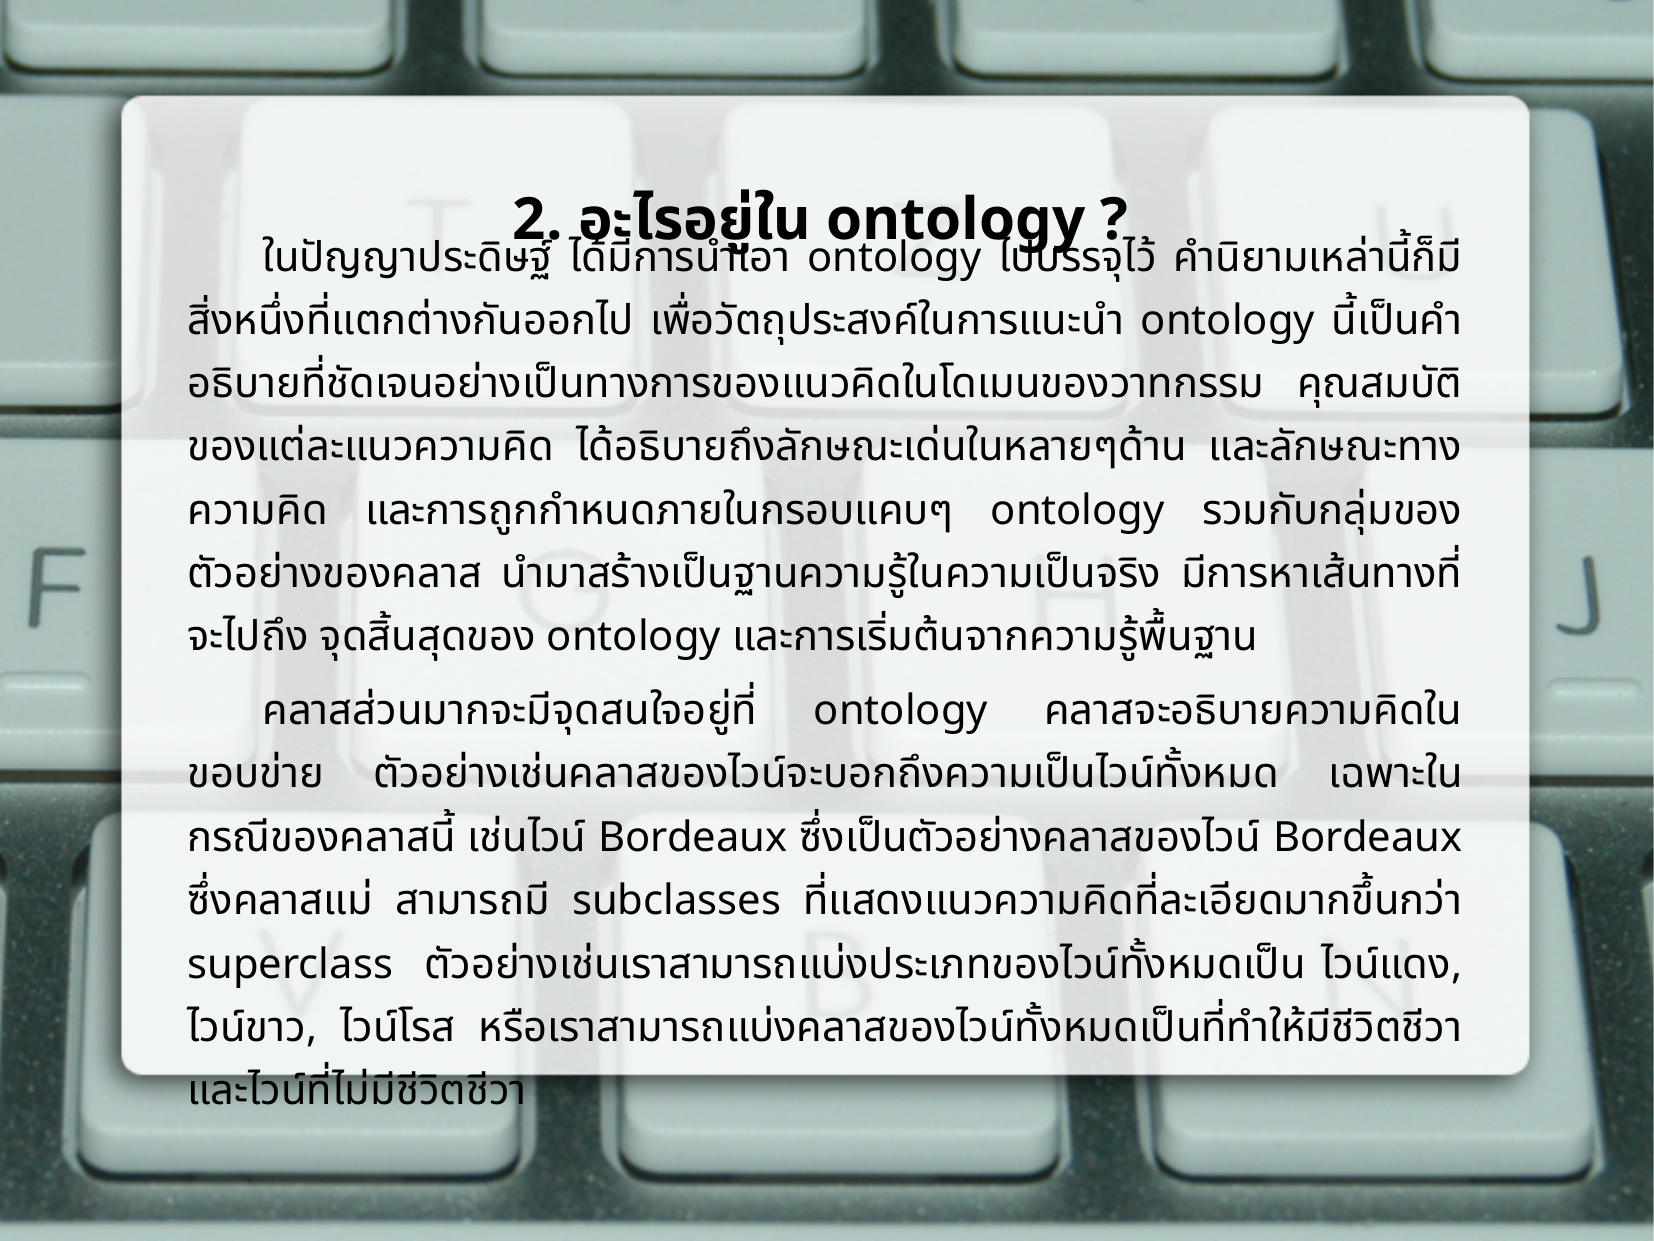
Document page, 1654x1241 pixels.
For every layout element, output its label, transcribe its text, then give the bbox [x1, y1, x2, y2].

subtitle ในปัญญาประดิษฐ์ ได้มีการนำเอา ontology ไปบรรจุไว้ คำนิยามเหล่านี้ก็มีสิ่งหนึ่งที่แตกต่างกันออกไป เพื่อวัตถุประสงค์ในการแนะนำ ontology นี้เป็นคำอธิบายที่ชัดเจนอย่างเป็นทางการของแนวคิดในโดเมนของวาทกรรม คุณสมบัติของแต่ละแนวความคิด ได้อธิบายถึงลักษณะเด่นในหลายๆด้าน และลักษณะทางความคิด และการถูกกำหนดภายในกรอบแคบๆ ontology รวมกับกลุ่มของตัวอย่างของคลาส นำมาสร้างเป็นฐานความรู้ในความเป็นจริง มีการหาเส้นทางที่จะไปถึง จุดสิ้นสุดของ ontology และการเริ่มต้นจากความรู้พื้นฐาน คลาสส่วนมากจะมีจุดสนใจอยู่ที่ ontology คลาสจะอธิบายความคิดในขอบข่าย ตัวอย่างเช่นคลาสของไวน์จะบอกถึงความเป็นไวน์ทั้งหมด เฉพาะในกรณีของคลาสนี้ เช่นไวน์ Bordeaux ซึ่งเป็นตัวอย่างคลาสของไวน์ Bordeaux ซึ่งคลาสแม่ สามารถมี subclasses ที่แสดงแนวความคิดที่ละเอียดมากขึ้นกว่า superclass ตัวอย่างเช่นเราสามารถแบ่งประเภทของไวน์ทั้งหมดเป็น ไวน์แดง, ไวน์ขาว, ไวน์โรส หรือเราสามารถแบ่งคลาสของไวน์ทั้งหมดเป็นที่ทำให้มีชีวิตชีวา และไวน์ที่ไม่มีชีวิตชีวา [187, 337, 1463, 1013]
title 2. อะไรอยู่ใน ontology ? [135, 125, 1506, 318]
picture [0, 0, 1654, 1241]
